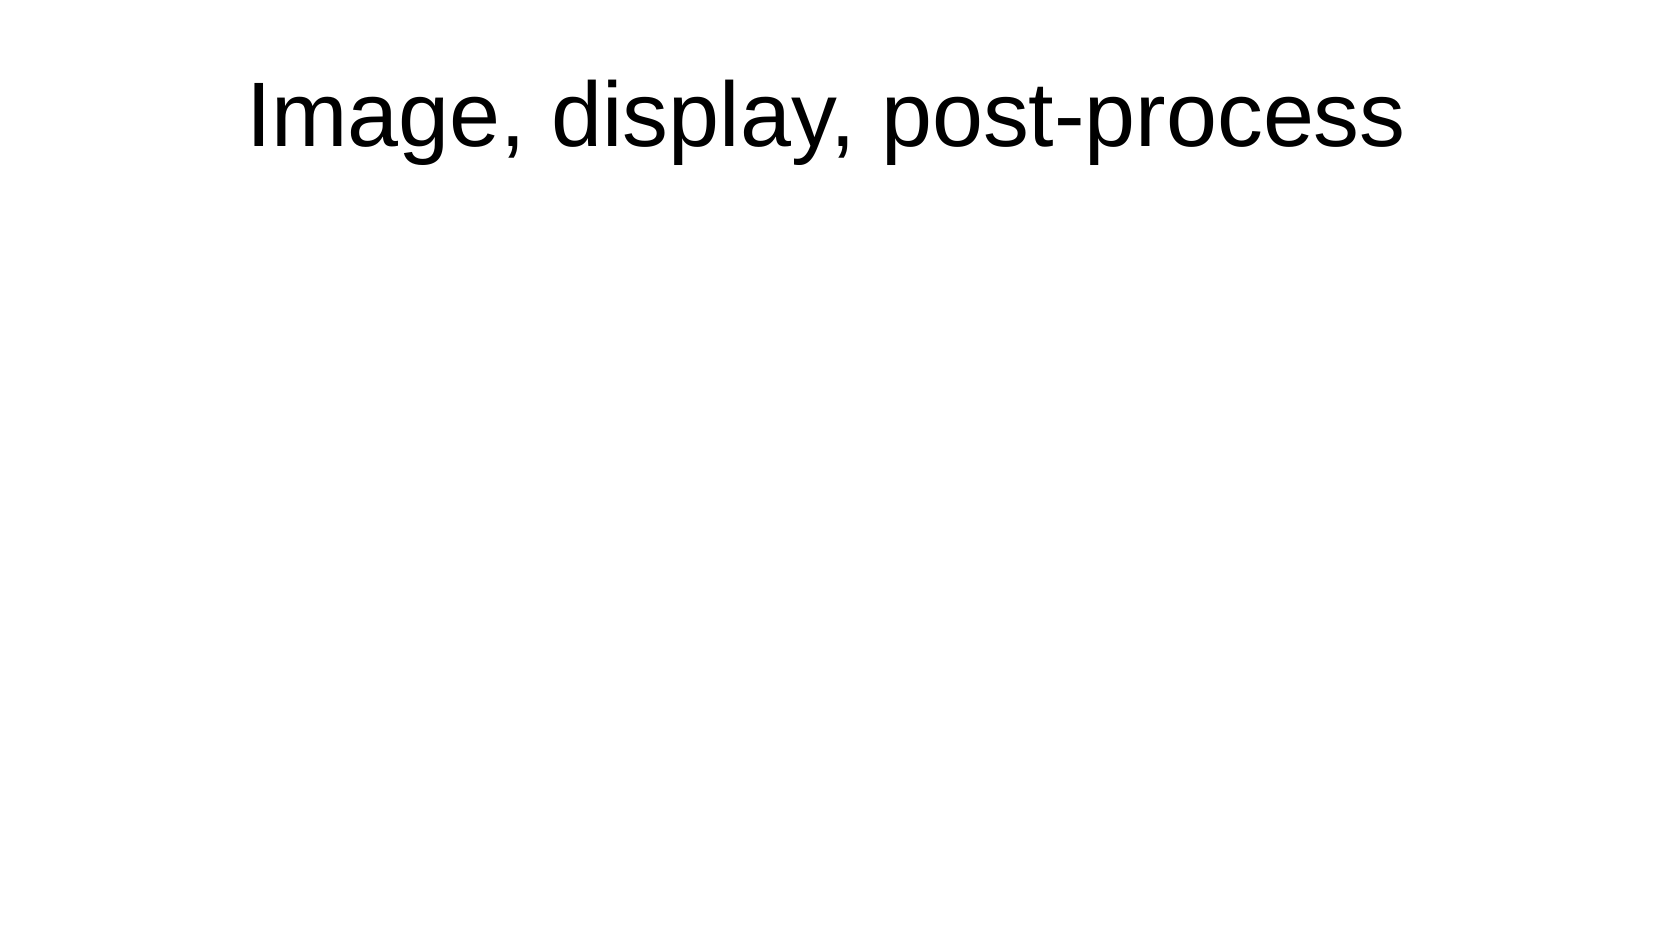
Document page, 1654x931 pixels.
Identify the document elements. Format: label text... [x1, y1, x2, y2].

title Image, display, post-process [82, 37, 1571, 193]
